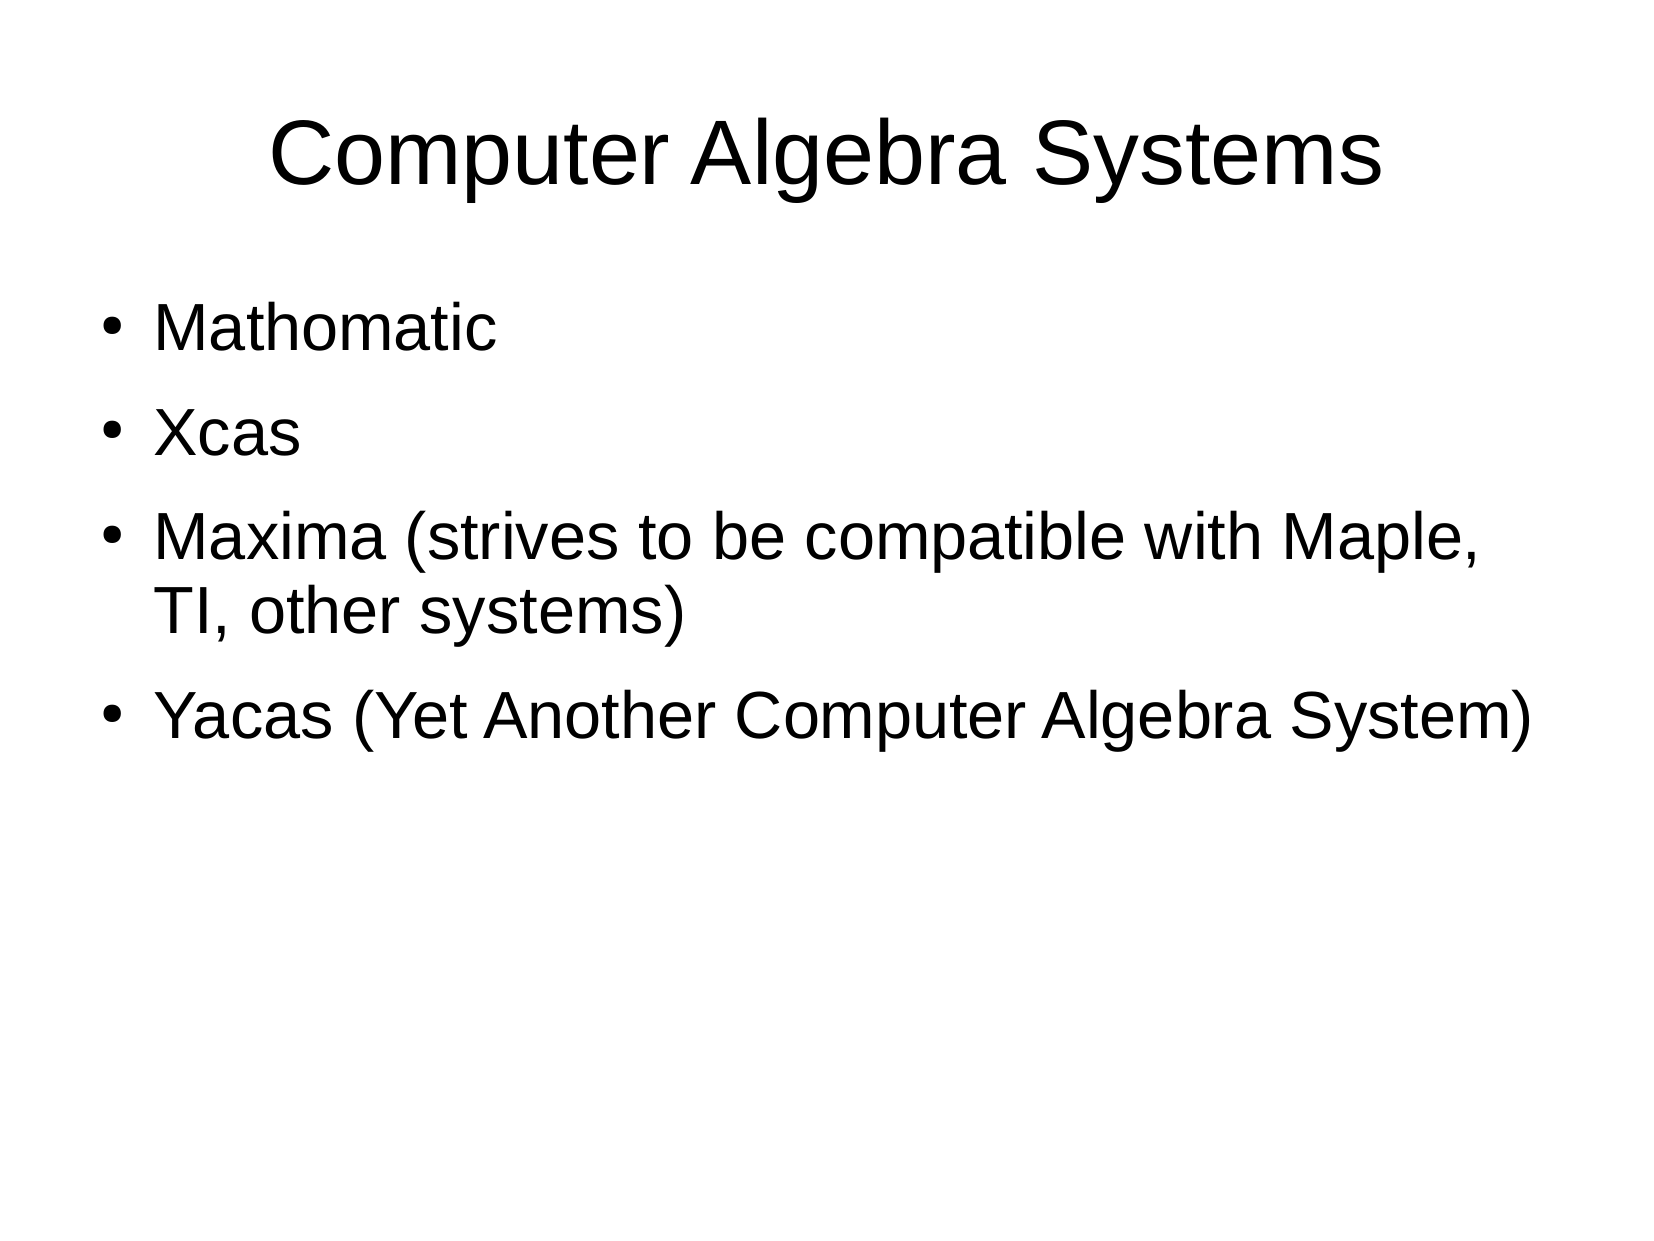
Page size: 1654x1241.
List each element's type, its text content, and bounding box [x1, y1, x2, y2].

list Mathomatic Xcas Maxima (strives to be compatible with Maple, TI, other systems) Yacas (Yet Another Computer Algebra System) [82, 290, 1538, 1010]
title Computer Algebra Systems [82, 49, 1571, 257]
